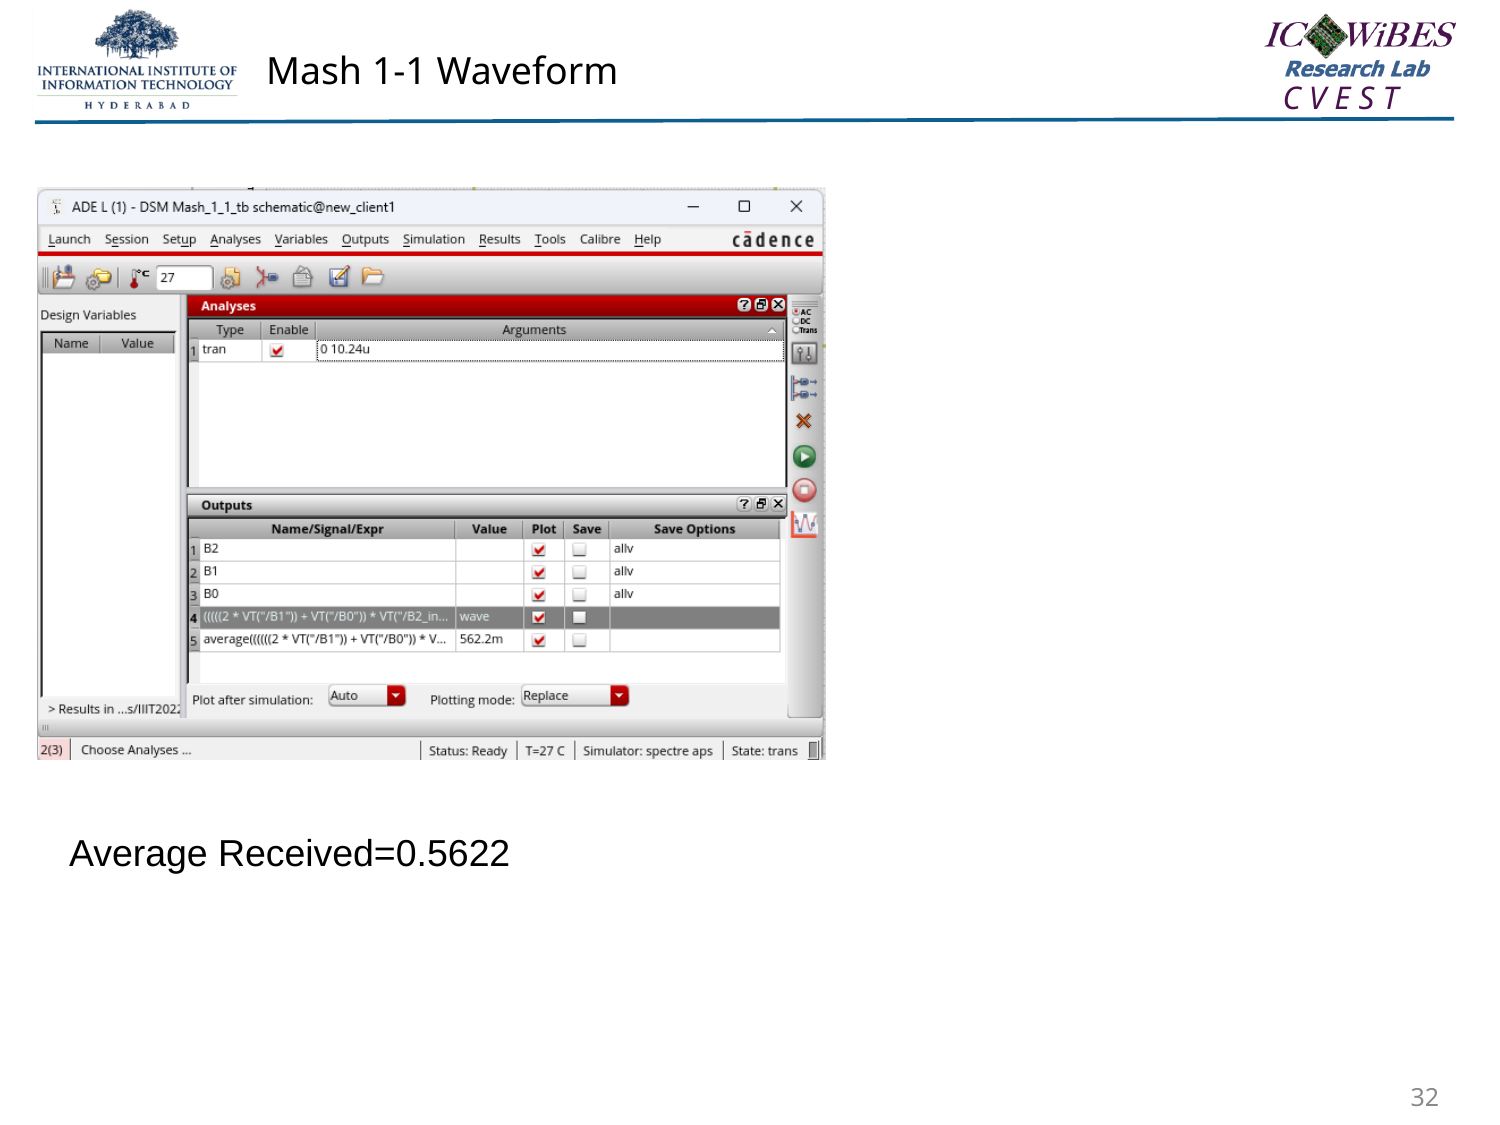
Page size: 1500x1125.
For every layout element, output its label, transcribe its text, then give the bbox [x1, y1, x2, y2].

text_box Average Received=0.5622 [54, 825, 526, 882]
picture [31, 2, 247, 115]
picture [37, 187, 826, 761]
title Mash 1-1 Waveform [251, 26, 1195, 113]
picture [1261, 12, 1458, 82]
slide_number <number> [1329, 1074, 1455, 1123]
